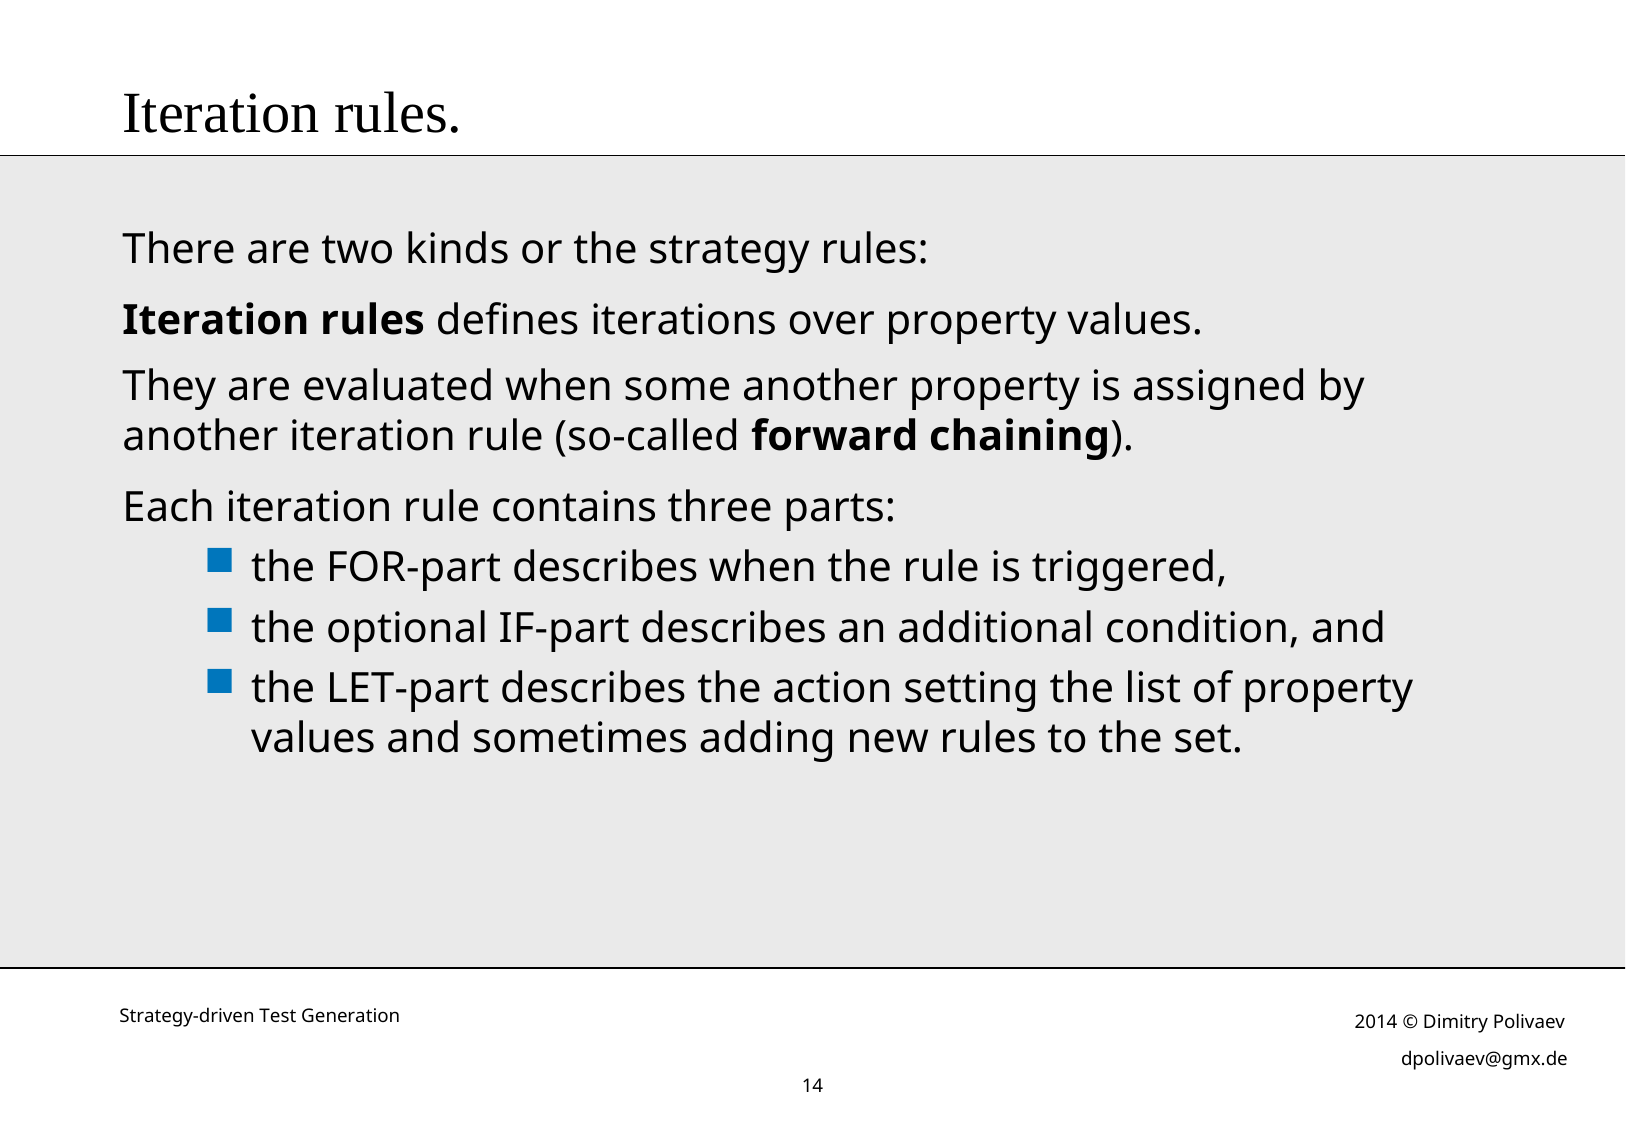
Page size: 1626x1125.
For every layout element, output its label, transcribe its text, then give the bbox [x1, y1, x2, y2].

list There are two kinds or the strategy rules: Iteration rules defines iterations over property values. They are evaluated when some another property is assigned by another iteration rule (so-called forward chaining). Each iteration rule contains three parts: the FOR-part describes when the rule is triggered, the optional IF-part describes an additional condition, and the LET-part describes the action setting the list of property values and sometimes adding new rules to the set. [122, 222, 1501, 922]
title Iteration rules. [122, 70, 1501, 145]
